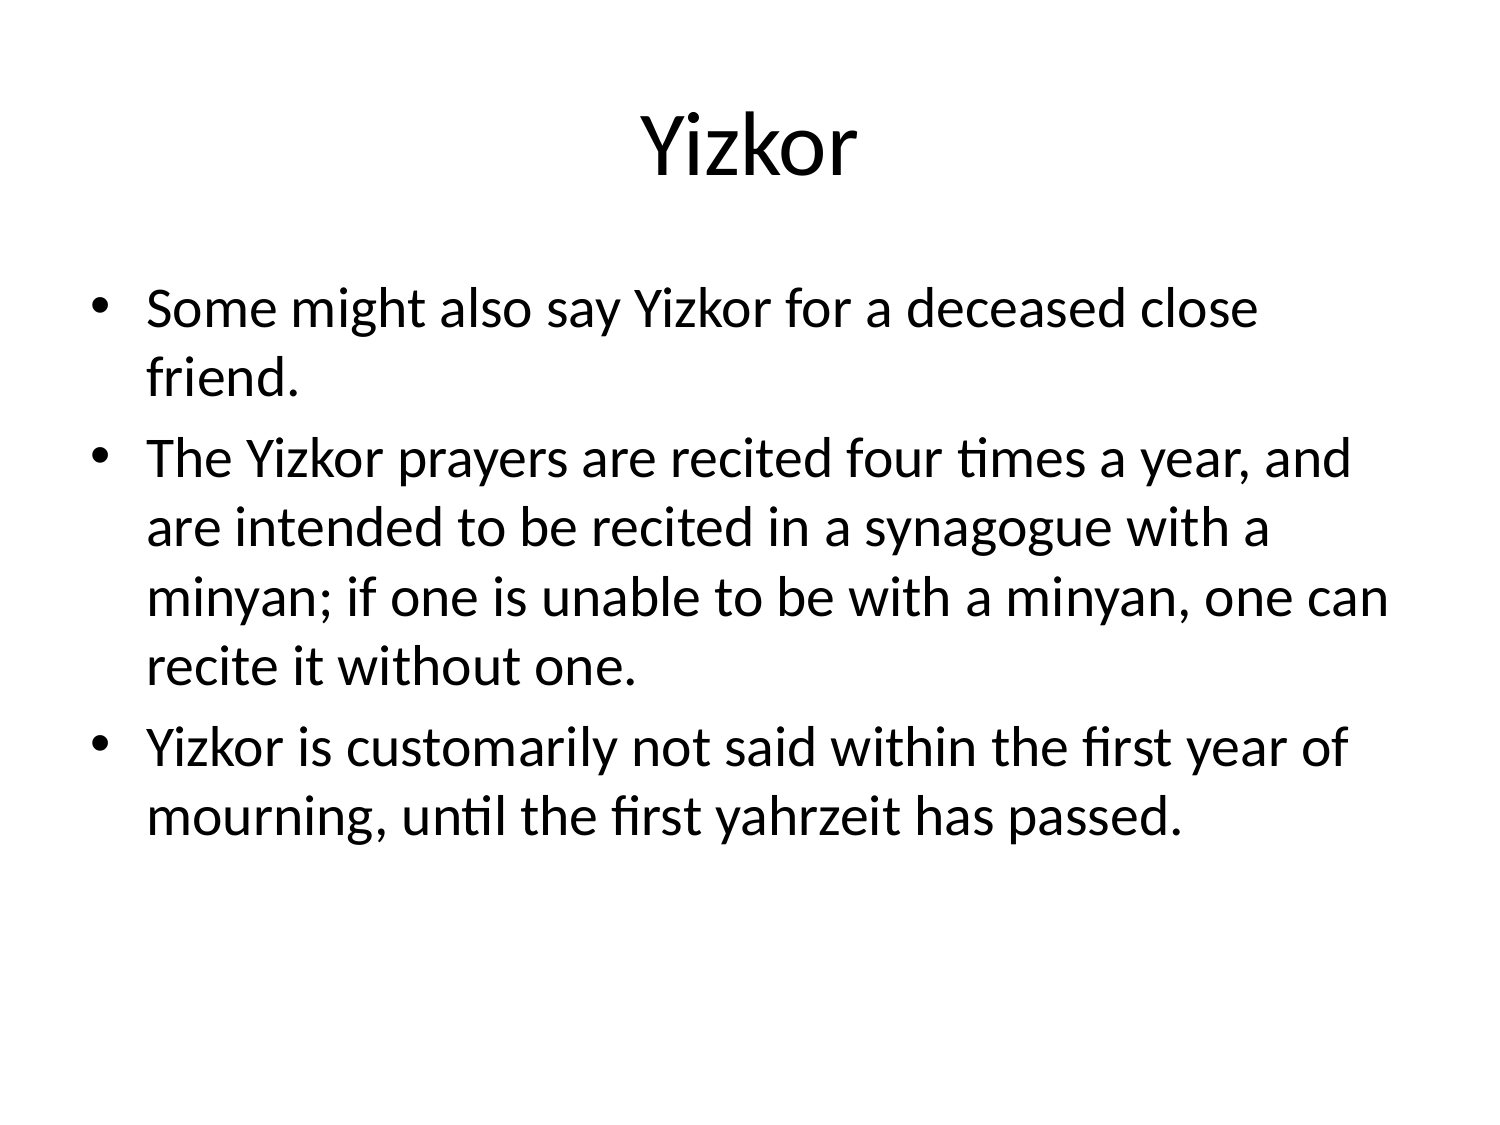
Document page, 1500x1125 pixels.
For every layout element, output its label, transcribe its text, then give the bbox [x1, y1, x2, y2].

title Yizkor [75, 45, 1425, 233]
list Some might also say Yizkor for a deceased close friend. The Yizkor prayers are recited four times a year, and are intended to be recited in a synagogue with a minyan; if one is unable to be with a minyan, one can recite it without one. Yizkor is customarily not said within the first year of mourning, until the first yahrzeit has passed. [75, 262, 1425, 1005]
